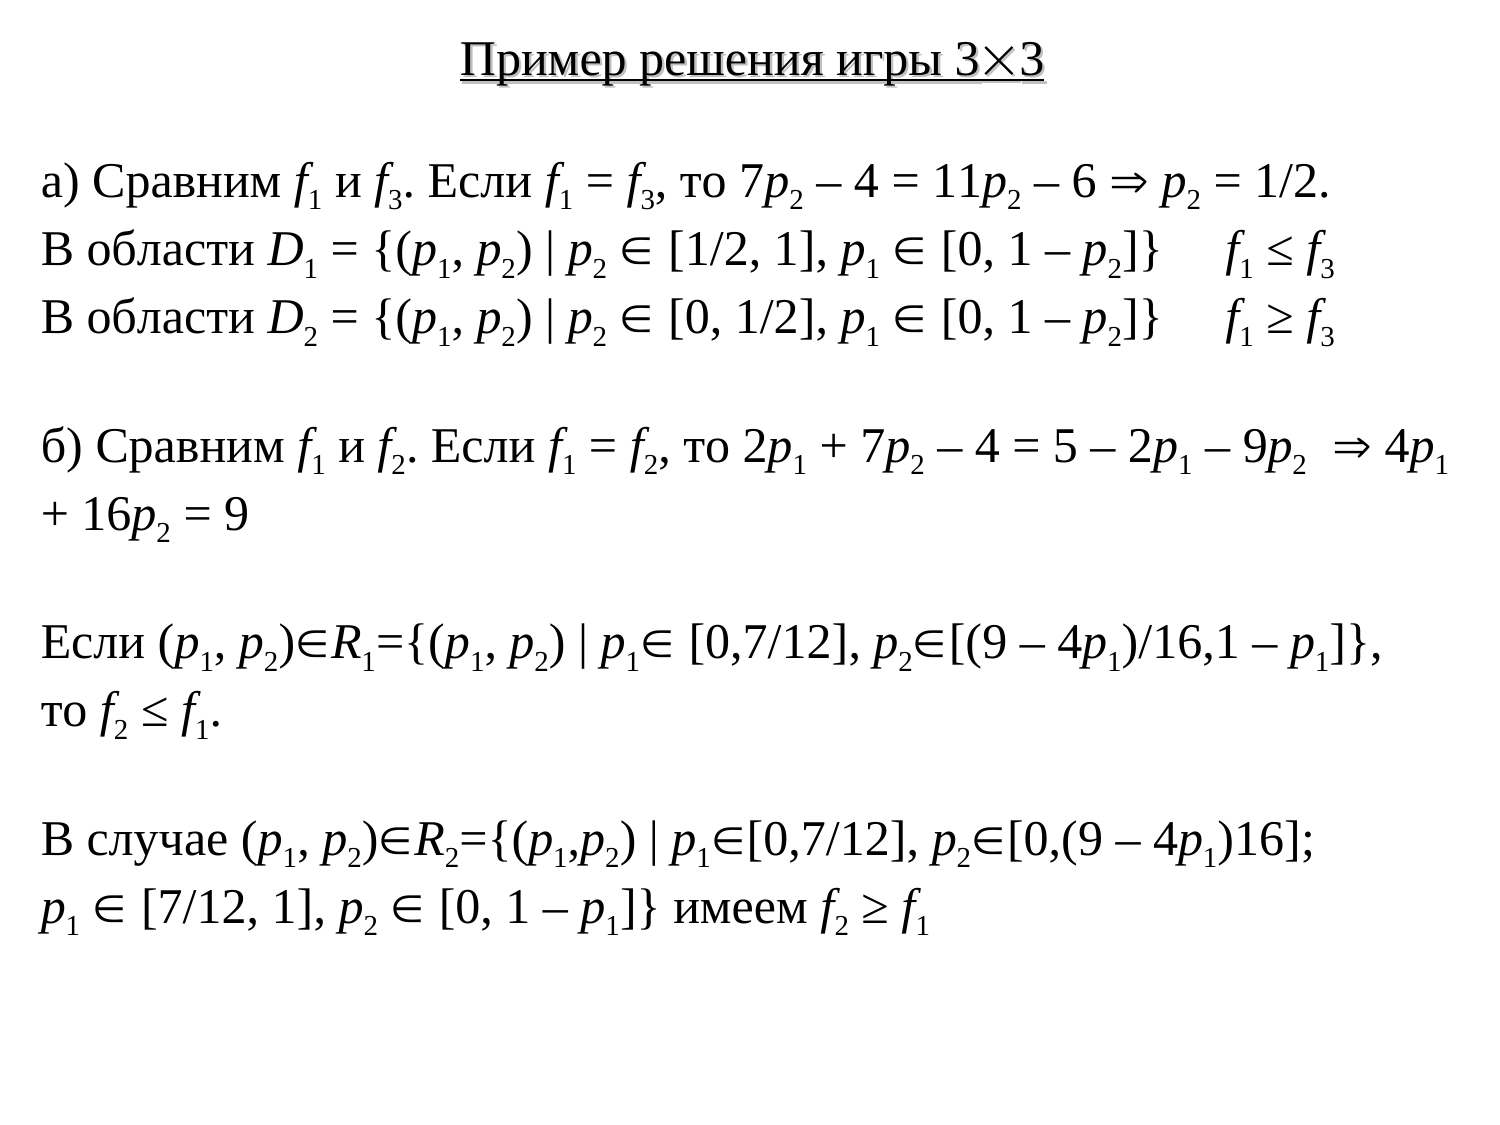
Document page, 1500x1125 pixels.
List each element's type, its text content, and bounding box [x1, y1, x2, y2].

text_box Пример решения игры 33 [445, 17, 1072, 94]
text_box а) Сравним f1 и f3. Если f1 = f3, то 7p2 – 4 = 11p2 – 6  p2 = 1/2. В области D1 = {(p1, p2) | p2  [1/2, 1], p1  [0, 1 – p2]} f1 ≤ f3 В области D2 = {(p1, p2) | p2  [0, 1/2], p1  [0, 1 – p2]} f1 ≥ f3 б) Сравним f1 и f2. Если f1 = f2, то 2p1 + 7p2 – 4 = 5 – 2p1 – 9p2  4p1 + 16p2 = 9 Если (p1, p2)R1={(p1, p2) | p1 [0,7/12], p2[(9 – 4p1)/16,1 – p1]}, то f2 ≤ f1. В случае (p1, p2)R2={(p1,p2) | p1[0,7/12], p2[0,(9 – 4p1)16]; p1  [7/12, 1], p2  [0, 1 – p1]} имеем f2 ≥ f1 [25, 139, 1471, 950]
